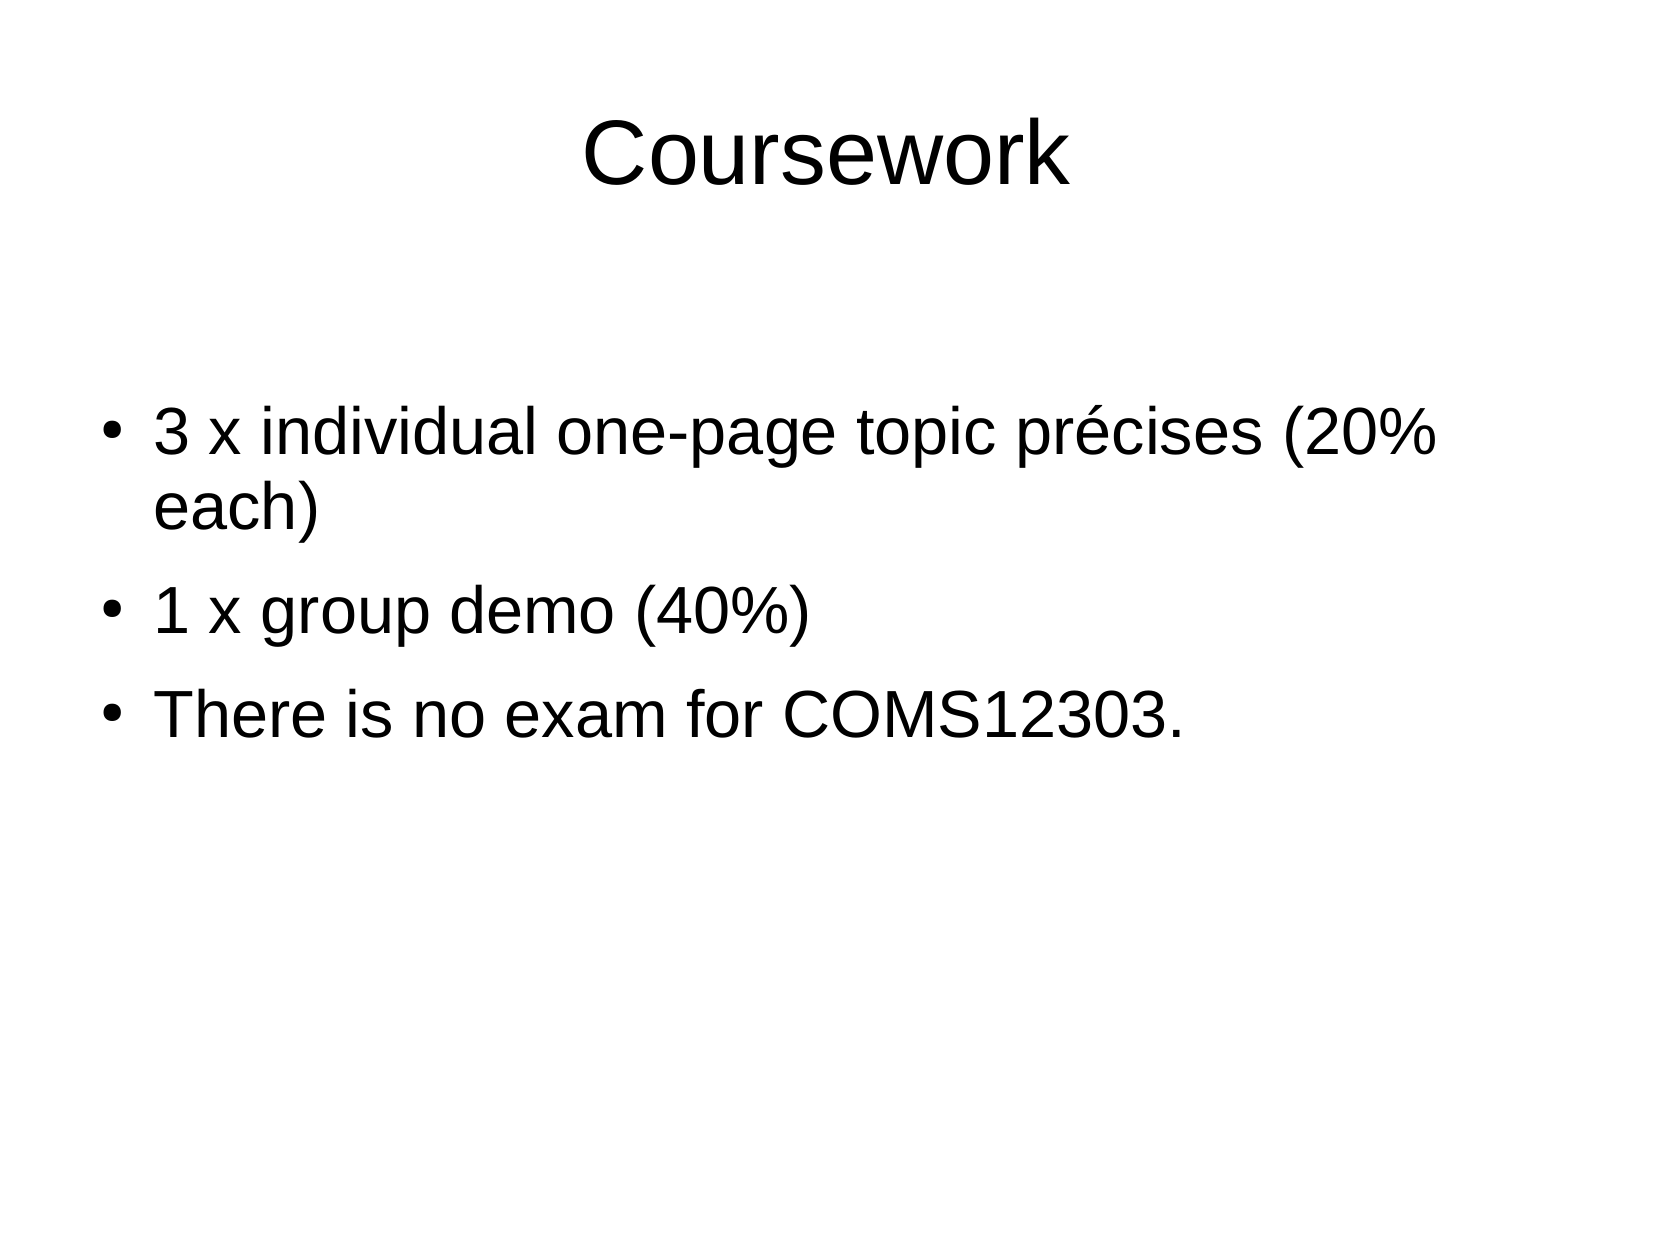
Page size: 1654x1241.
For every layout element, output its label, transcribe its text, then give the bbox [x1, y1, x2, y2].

list 3 x individual one-page topic précises (20% each) 1 x group demo (40%) There is no exam for COMS12303. [82, 290, 1571, 1010]
title Coursework [82, 49, 1571, 257]
